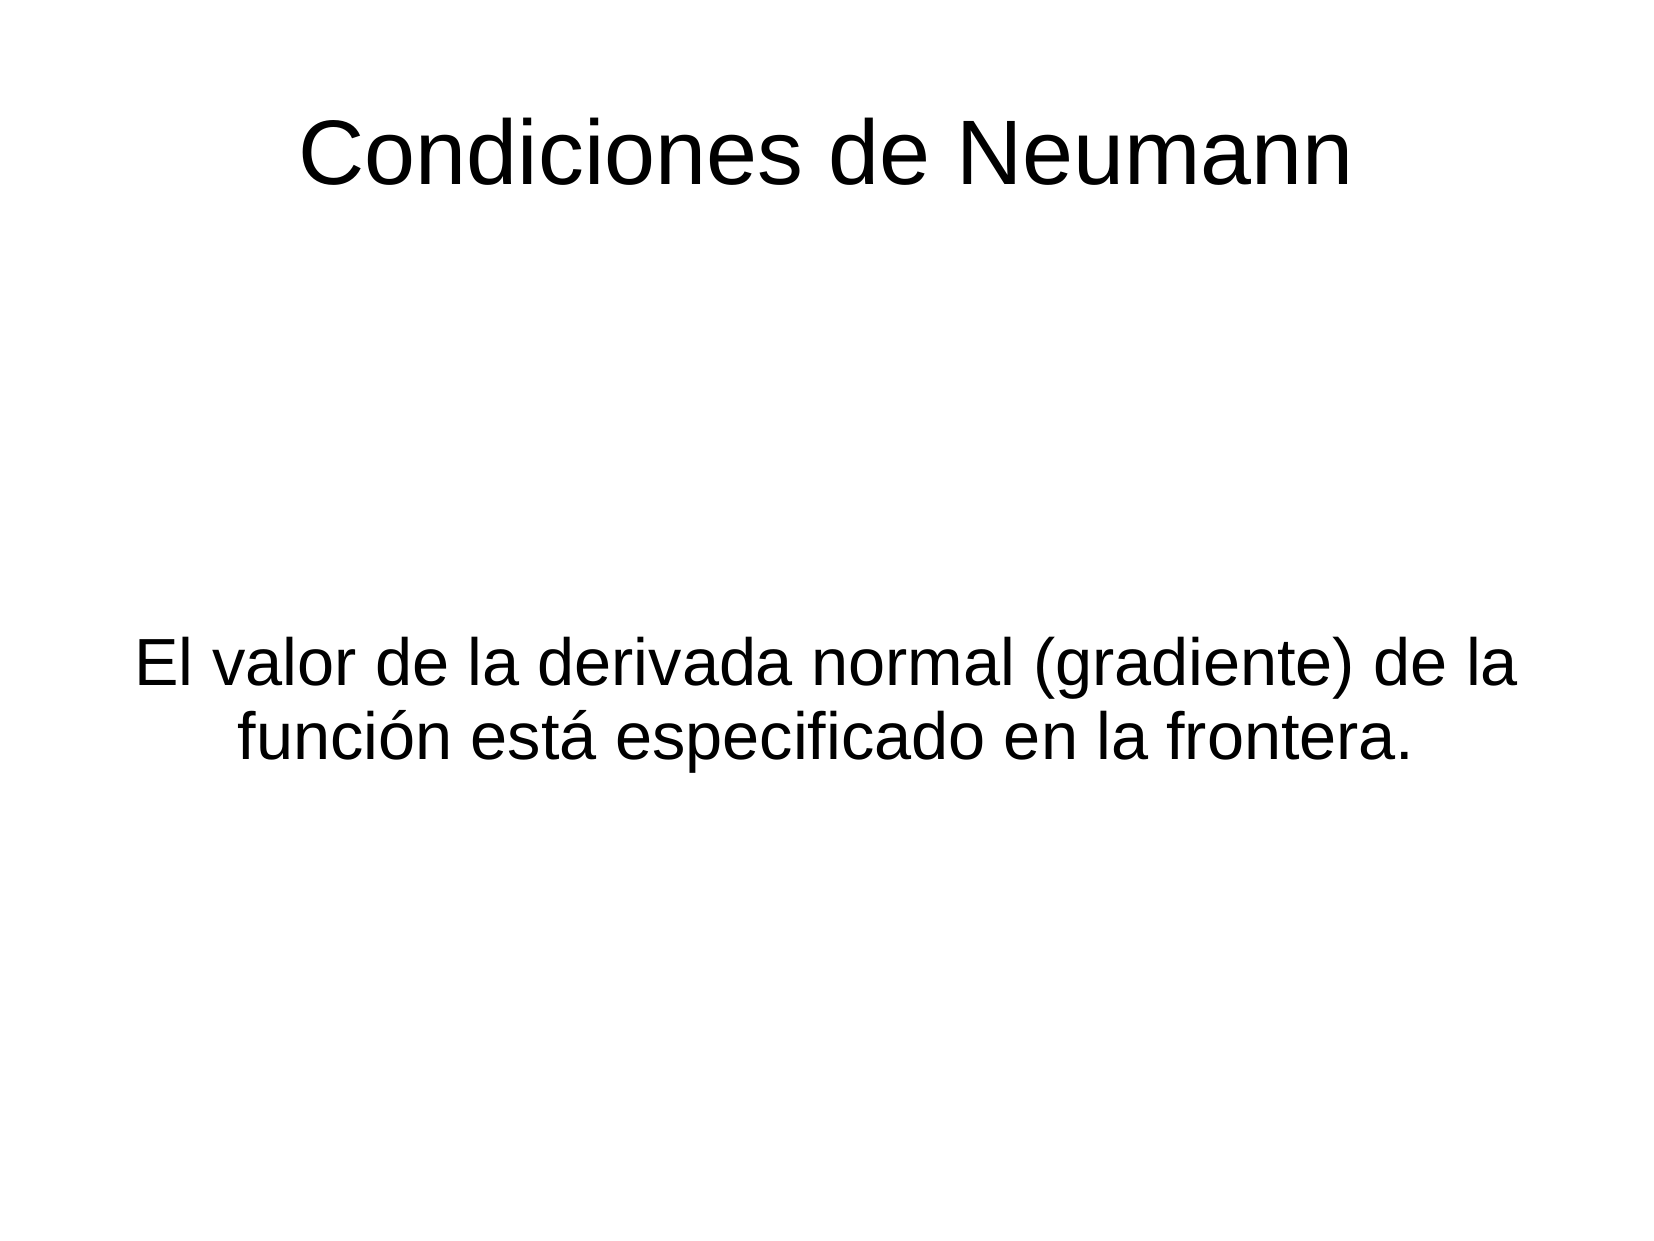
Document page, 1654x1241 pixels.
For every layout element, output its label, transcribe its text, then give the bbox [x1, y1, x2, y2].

subtitle El valor de la derivada normal (gradiente) de la función está especificado en la frontera. [82, 297, 1571, 1102]
title Condiciones de Neumann [82, 56, 1571, 250]
